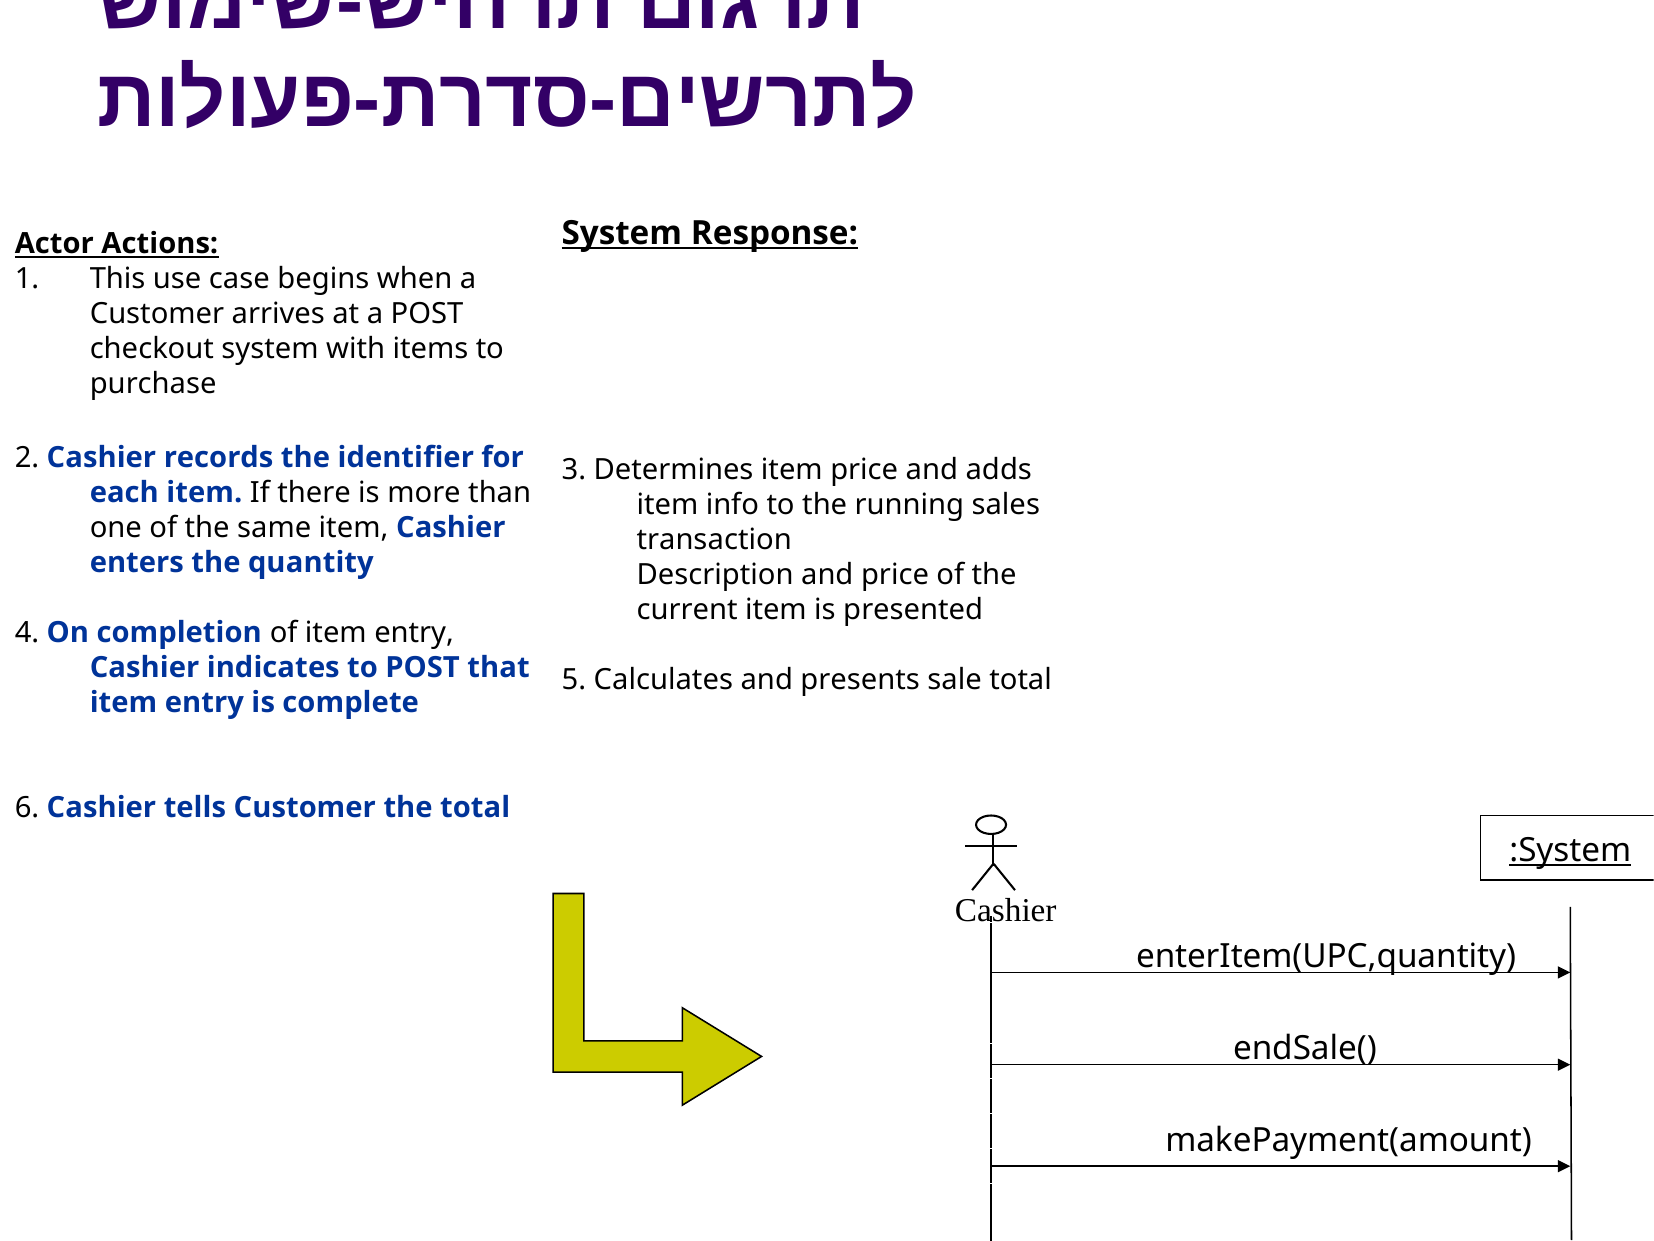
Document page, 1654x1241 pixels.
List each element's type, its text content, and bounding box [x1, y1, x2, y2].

title תרגום תרחיש-שימוש לתרשים-סדרת-פעולות [82, 22, 1654, 151]
text_box System Response: 3. Determines item price and adds item info to the running sales transaction Description and price of the current item is presented 5. Calculates and presents sale total [546, 203, 1081, 704]
text_box :System [1480, 815, 1654, 880]
text_box makePayment(amount) [1150, 1110, 1595, 1167]
text_box endSale() [1218, 1018, 1392, 1074]
text_box Cashier [938, 879, 1074, 937]
text_box enterItem(UPC,quantity) [1121, 926, 1532, 982]
text_box Actor Actions: This use case begins when a Customer arrives at a POST checkout system with items to purchase 2. Cashier records the identifier for each item. If there is more than one of the same item, Cashier enters the quantity 4. On completion of item entry, Cashier indicates to POST that item entry is complete 6. Cashier tells Customer the total [0, 216, 547, 866]
text_box [553, 893, 762, 1106]
